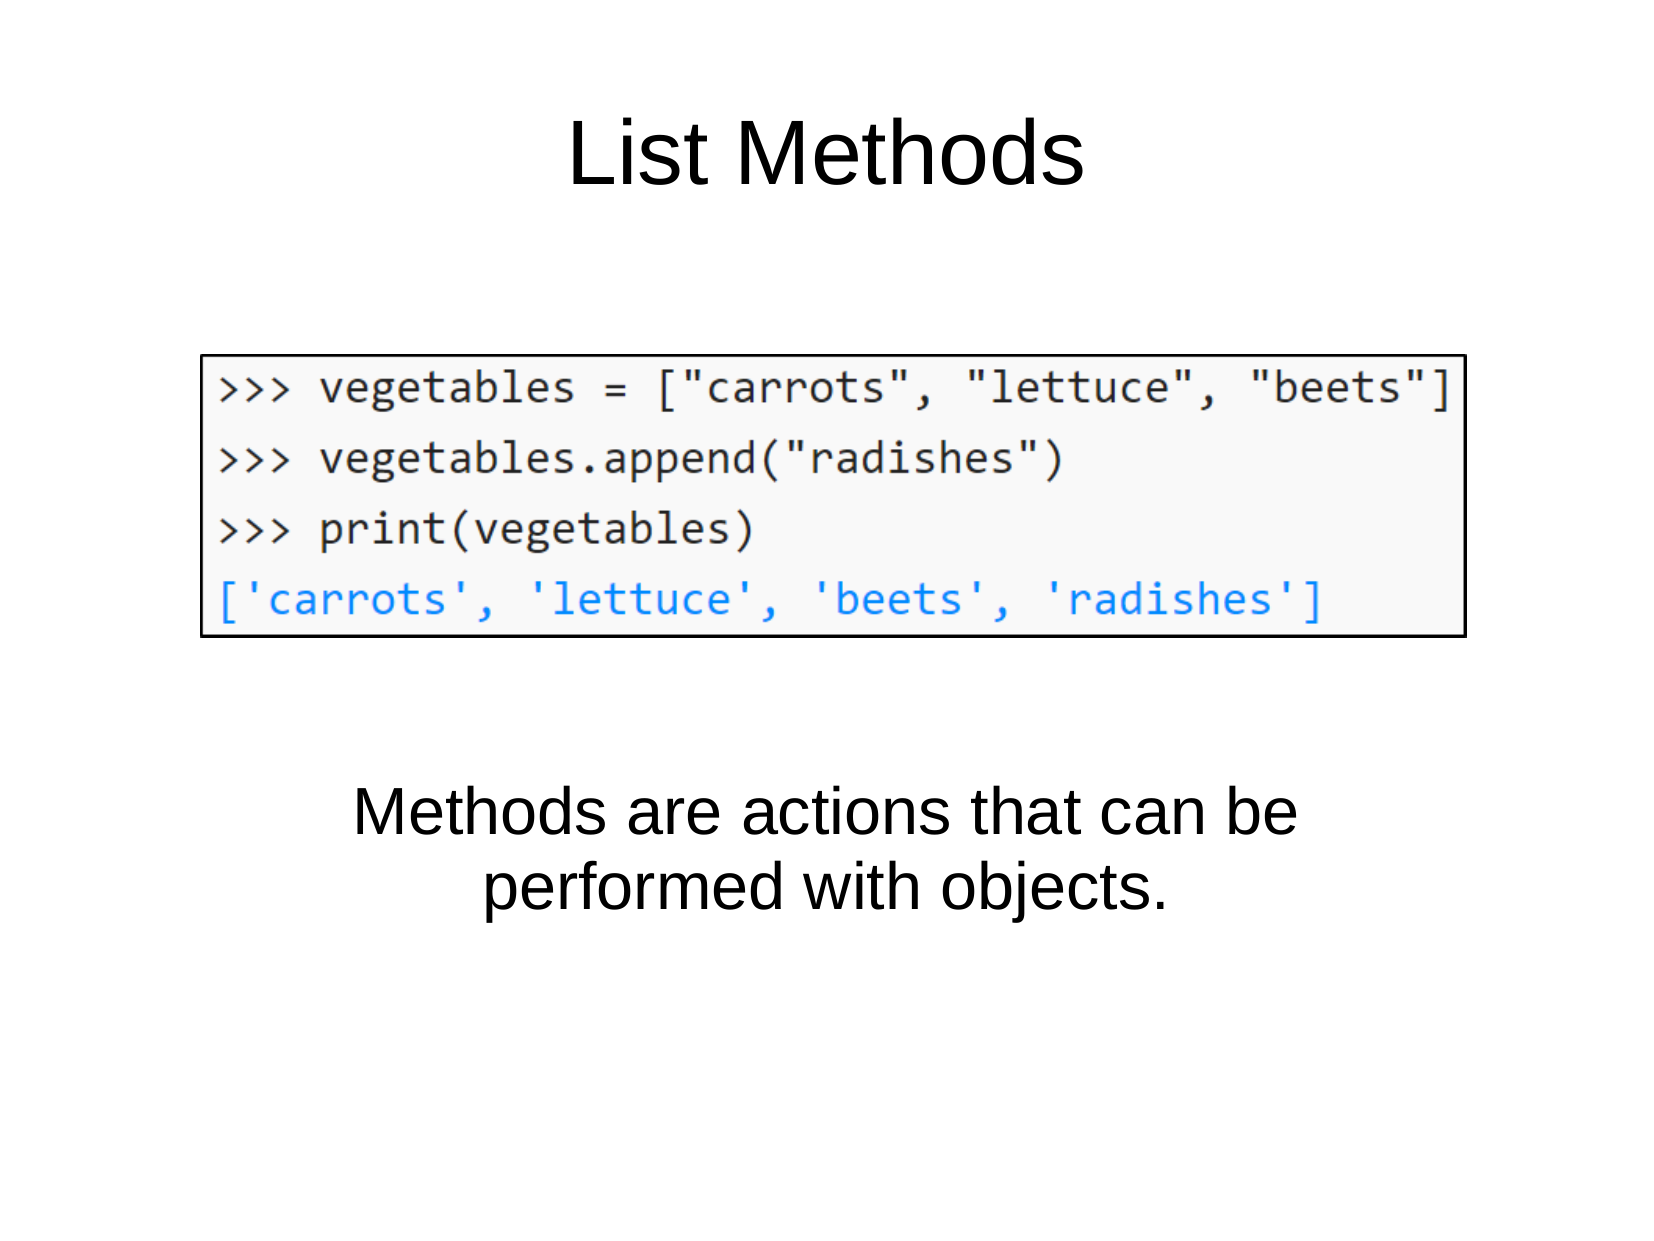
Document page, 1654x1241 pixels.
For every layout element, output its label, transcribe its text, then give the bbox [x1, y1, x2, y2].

title List Methods [82, 49, 1571, 257]
picture [200, 354, 1467, 638]
subtitle Methods are actions that can be performed with objects. [82, 290, 1571, 1109]
